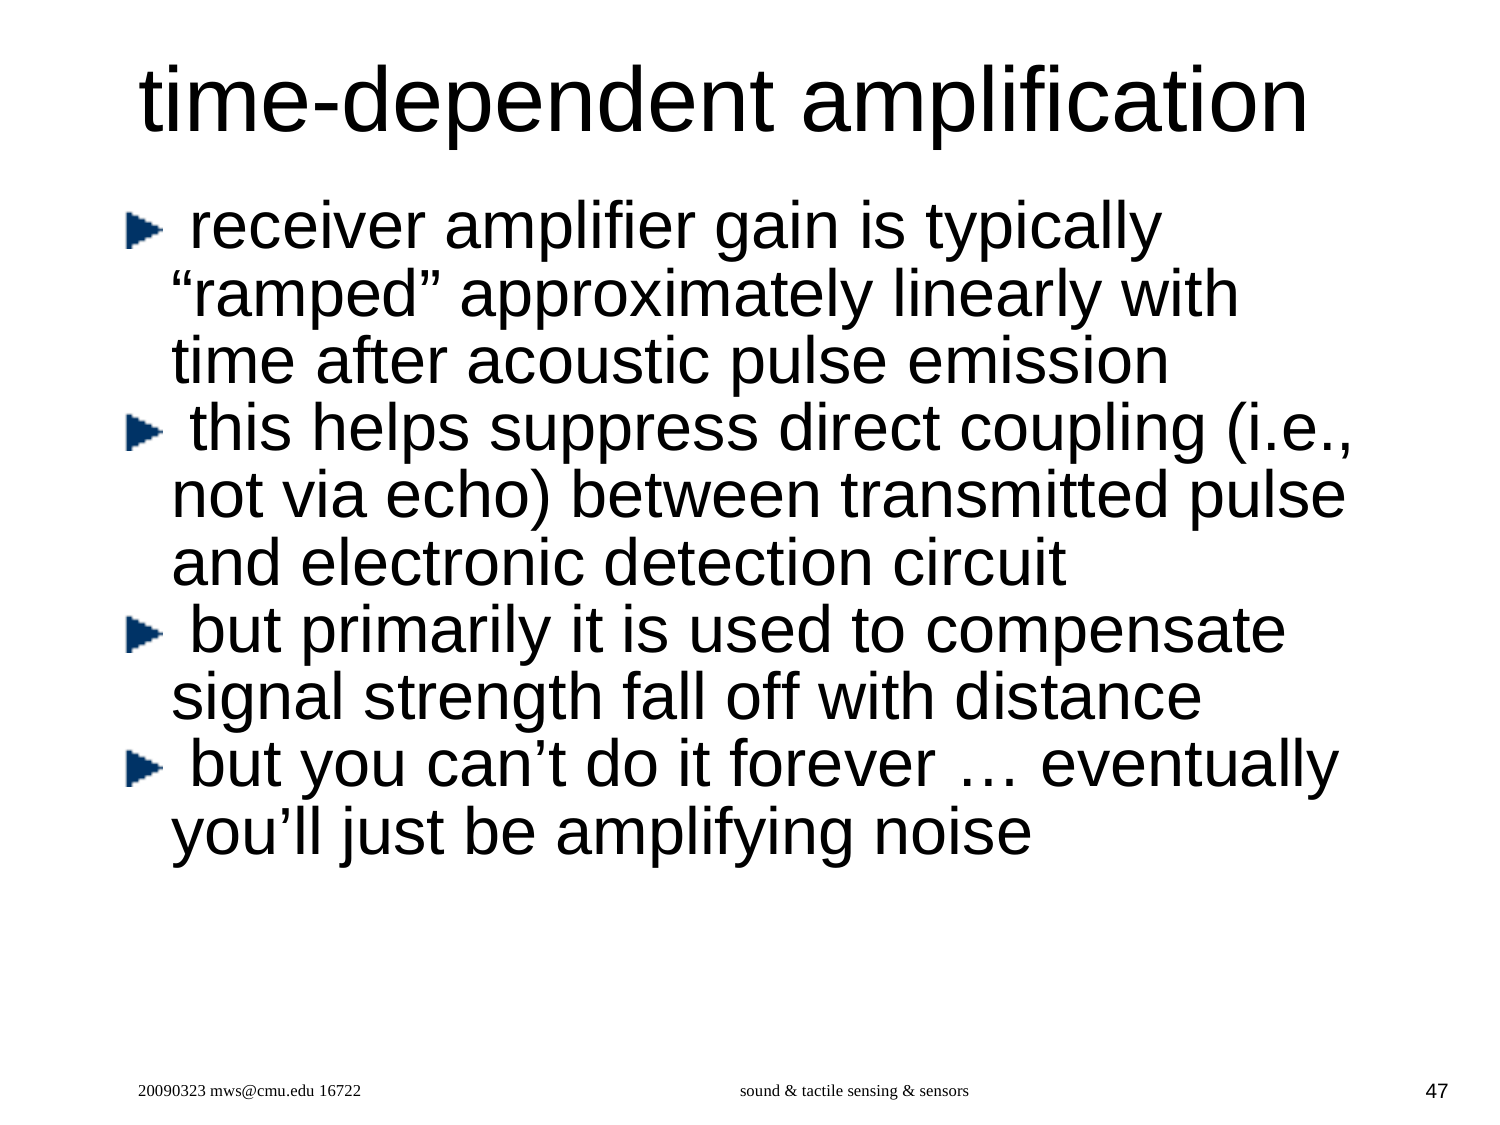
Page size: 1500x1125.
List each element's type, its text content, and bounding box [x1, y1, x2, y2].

list receiver amplifier gain is typically “ramped” approximately linearly with time after acoustic pulse emission this helps suppress direct coupling (i.e., not via echo) between transmitted pulse and electronic detection circuit but primarily it is used to compensate signal strength fall off with distance but you can’t do it forever … eventually you’ll just be amplifying noise [99, 187, 1375, 976]
title time-dependent amplification [87, 41, 1363, 159]
